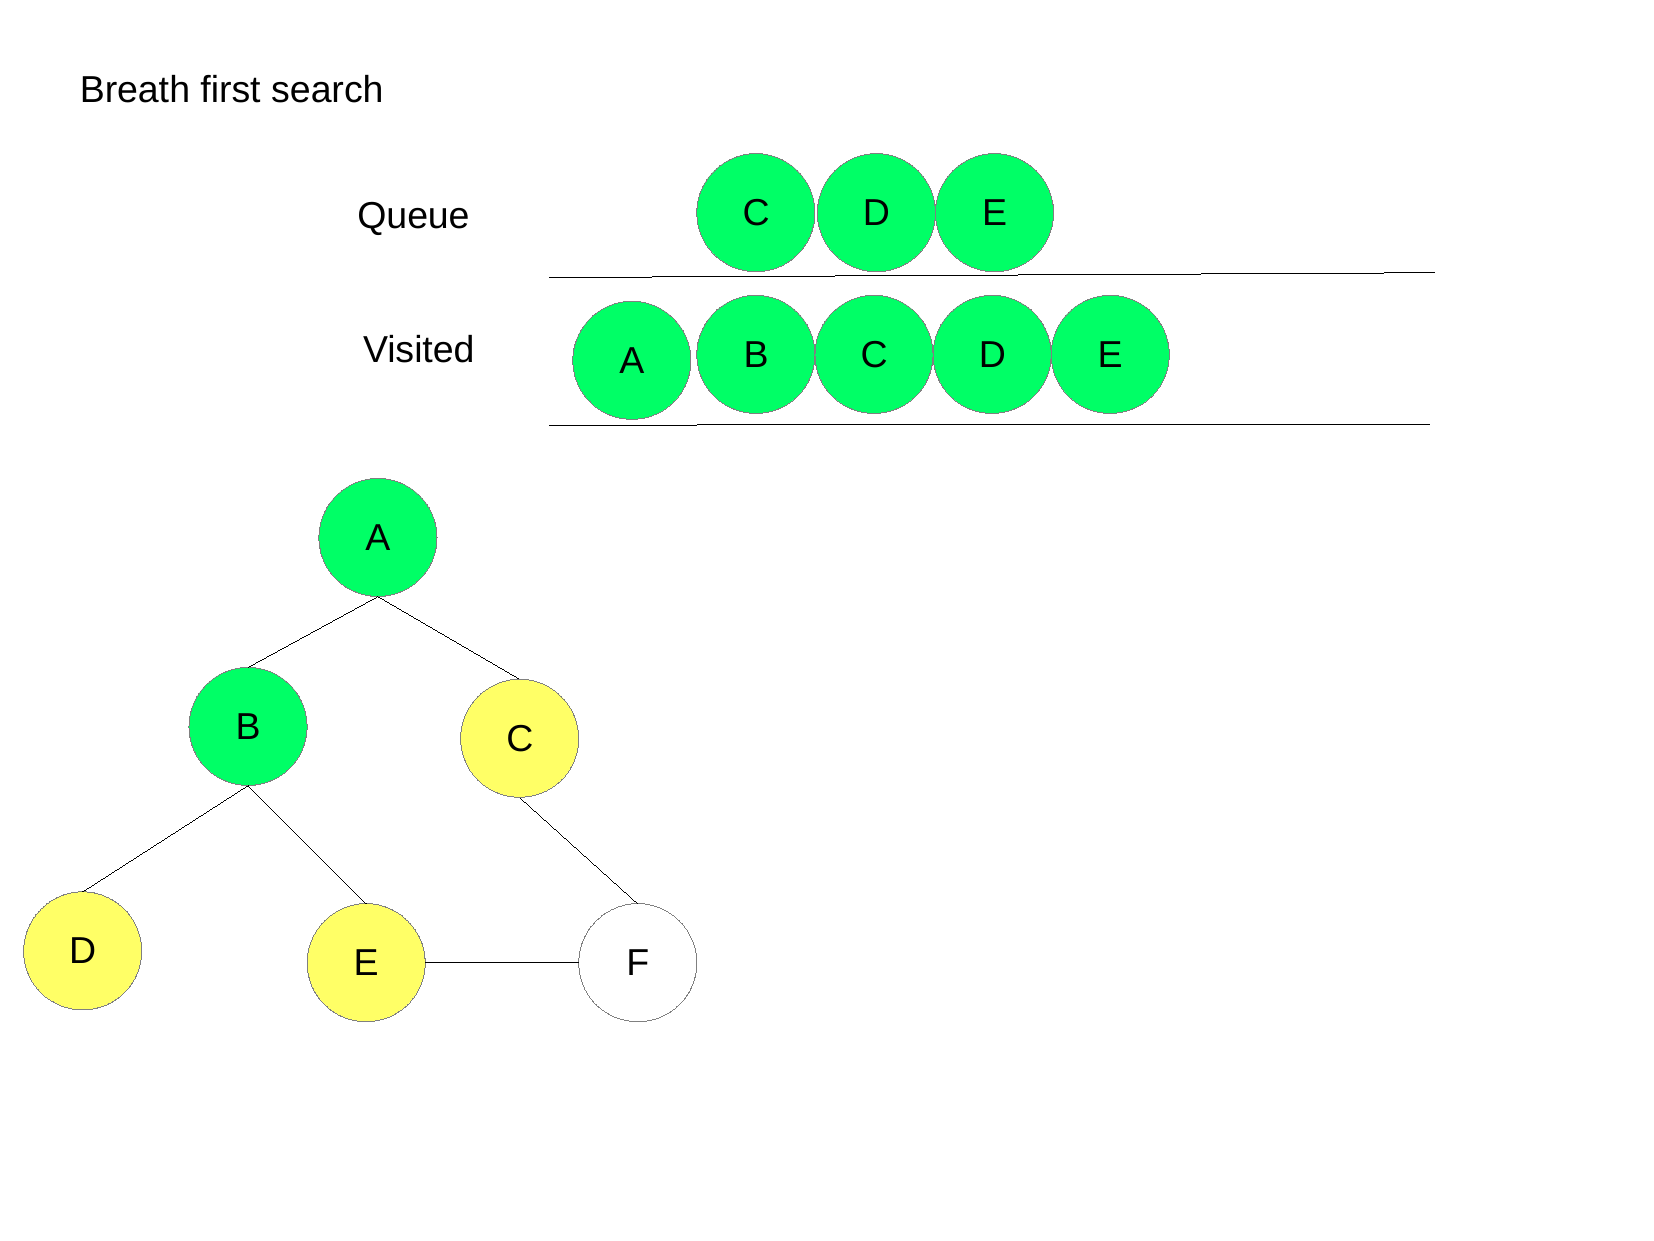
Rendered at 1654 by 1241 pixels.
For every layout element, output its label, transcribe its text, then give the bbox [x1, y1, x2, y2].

text_box Queue [342, 186, 508, 249]
text_box E [307, 903, 426, 1022]
text_box C [814, 295, 933, 414]
text_box D [23, 891, 142, 1010]
text_box D [817, 153, 935, 272]
text_box C [460, 679, 579, 798]
text_box E [1051, 295, 1170, 414]
text_box C [696, 153, 815, 272]
text_box Breath first search [59, 54, 851, 166]
text_box E [935, 153, 1054, 272]
text_box B [188, 667, 308, 786]
text_box A [318, 478, 438, 597]
text_box A [572, 301, 691, 420]
text_box B [696, 295, 815, 414]
text_box Visited [348, 321, 585, 378]
text_box D [933, 295, 1051, 414]
text_box F [578, 903, 697, 1022]
